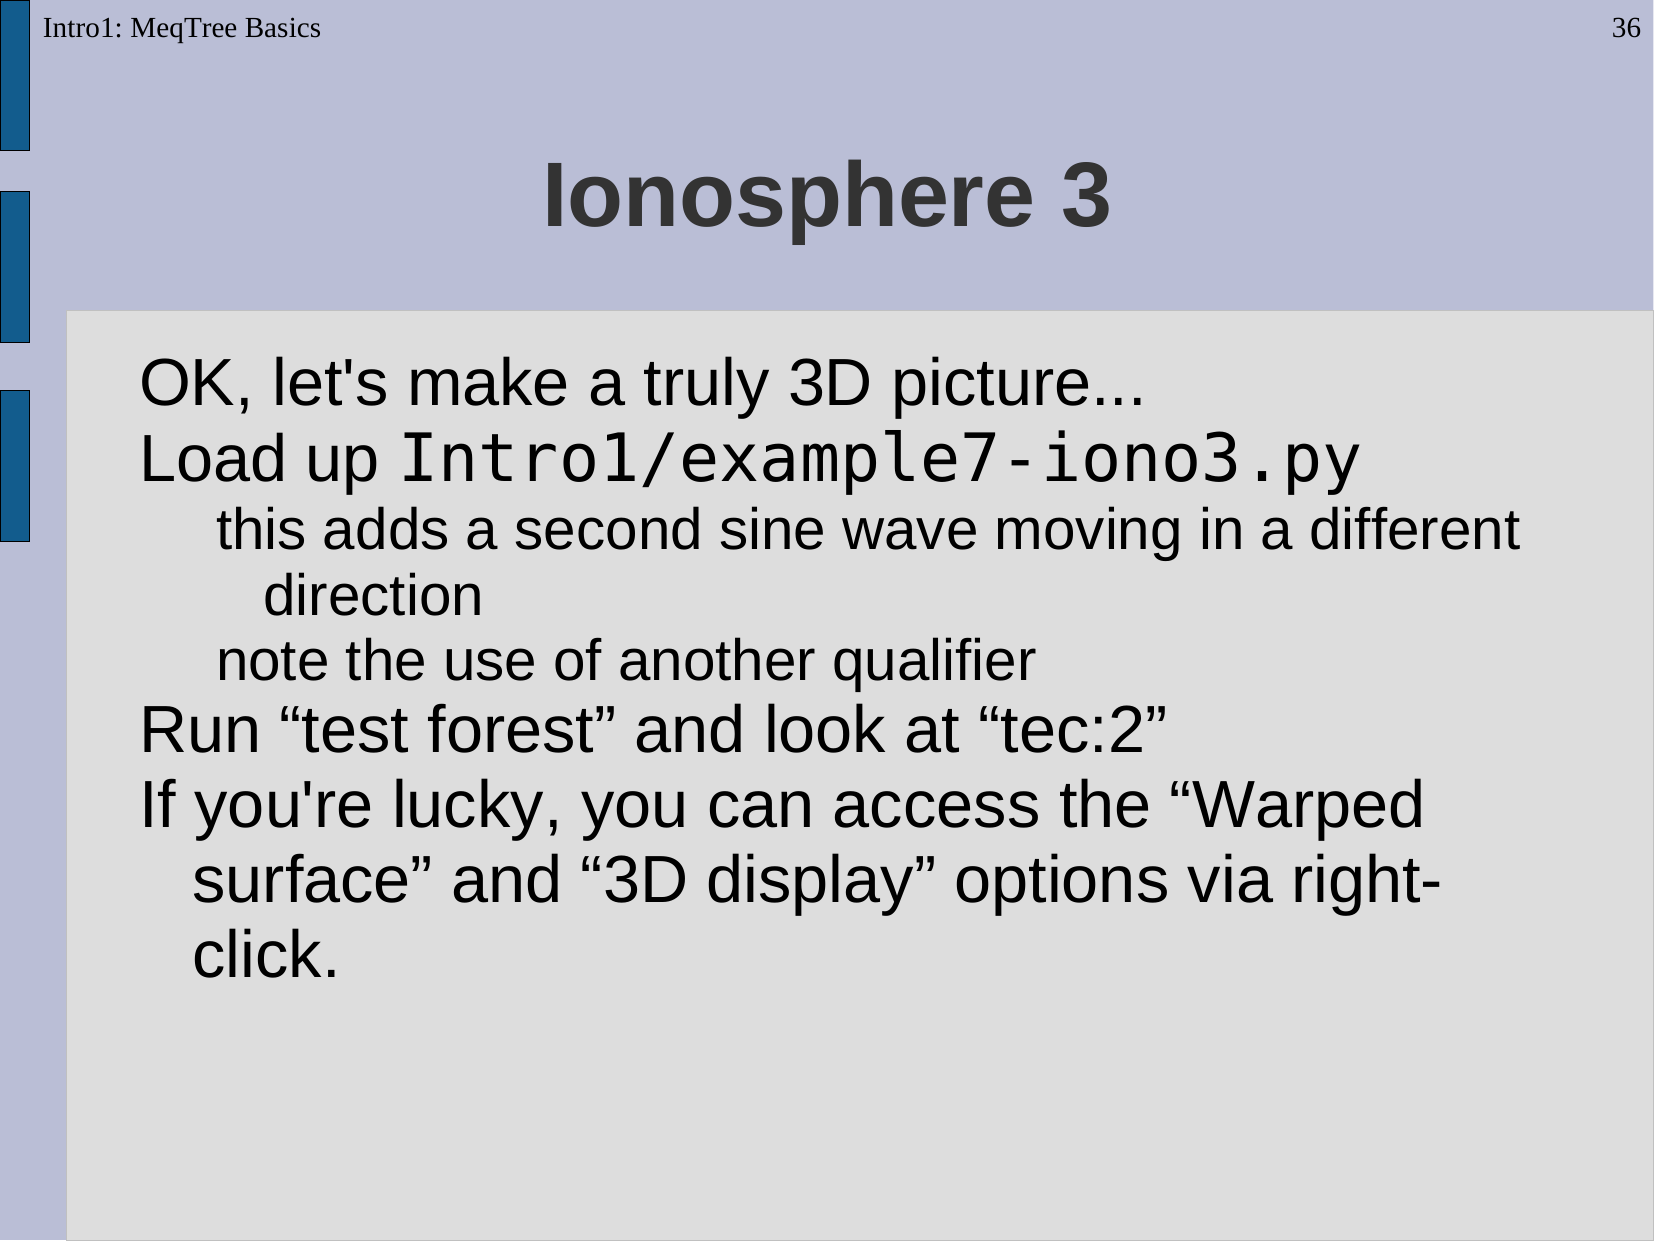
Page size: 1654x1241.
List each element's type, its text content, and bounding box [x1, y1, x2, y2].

list OK, let's make a truly 3D picture... Load up Intro1/example7-iono3.py this adds a second sine wave moving in a different direction note the use of another qualifier Run “test forest” and look at “tec:2” If you're lucky, you can access the “Warped surface” and “3D display” options via right-click. [121, 344, 1534, 1112]
title Ionosphere 3 [121, 98, 1534, 291]
